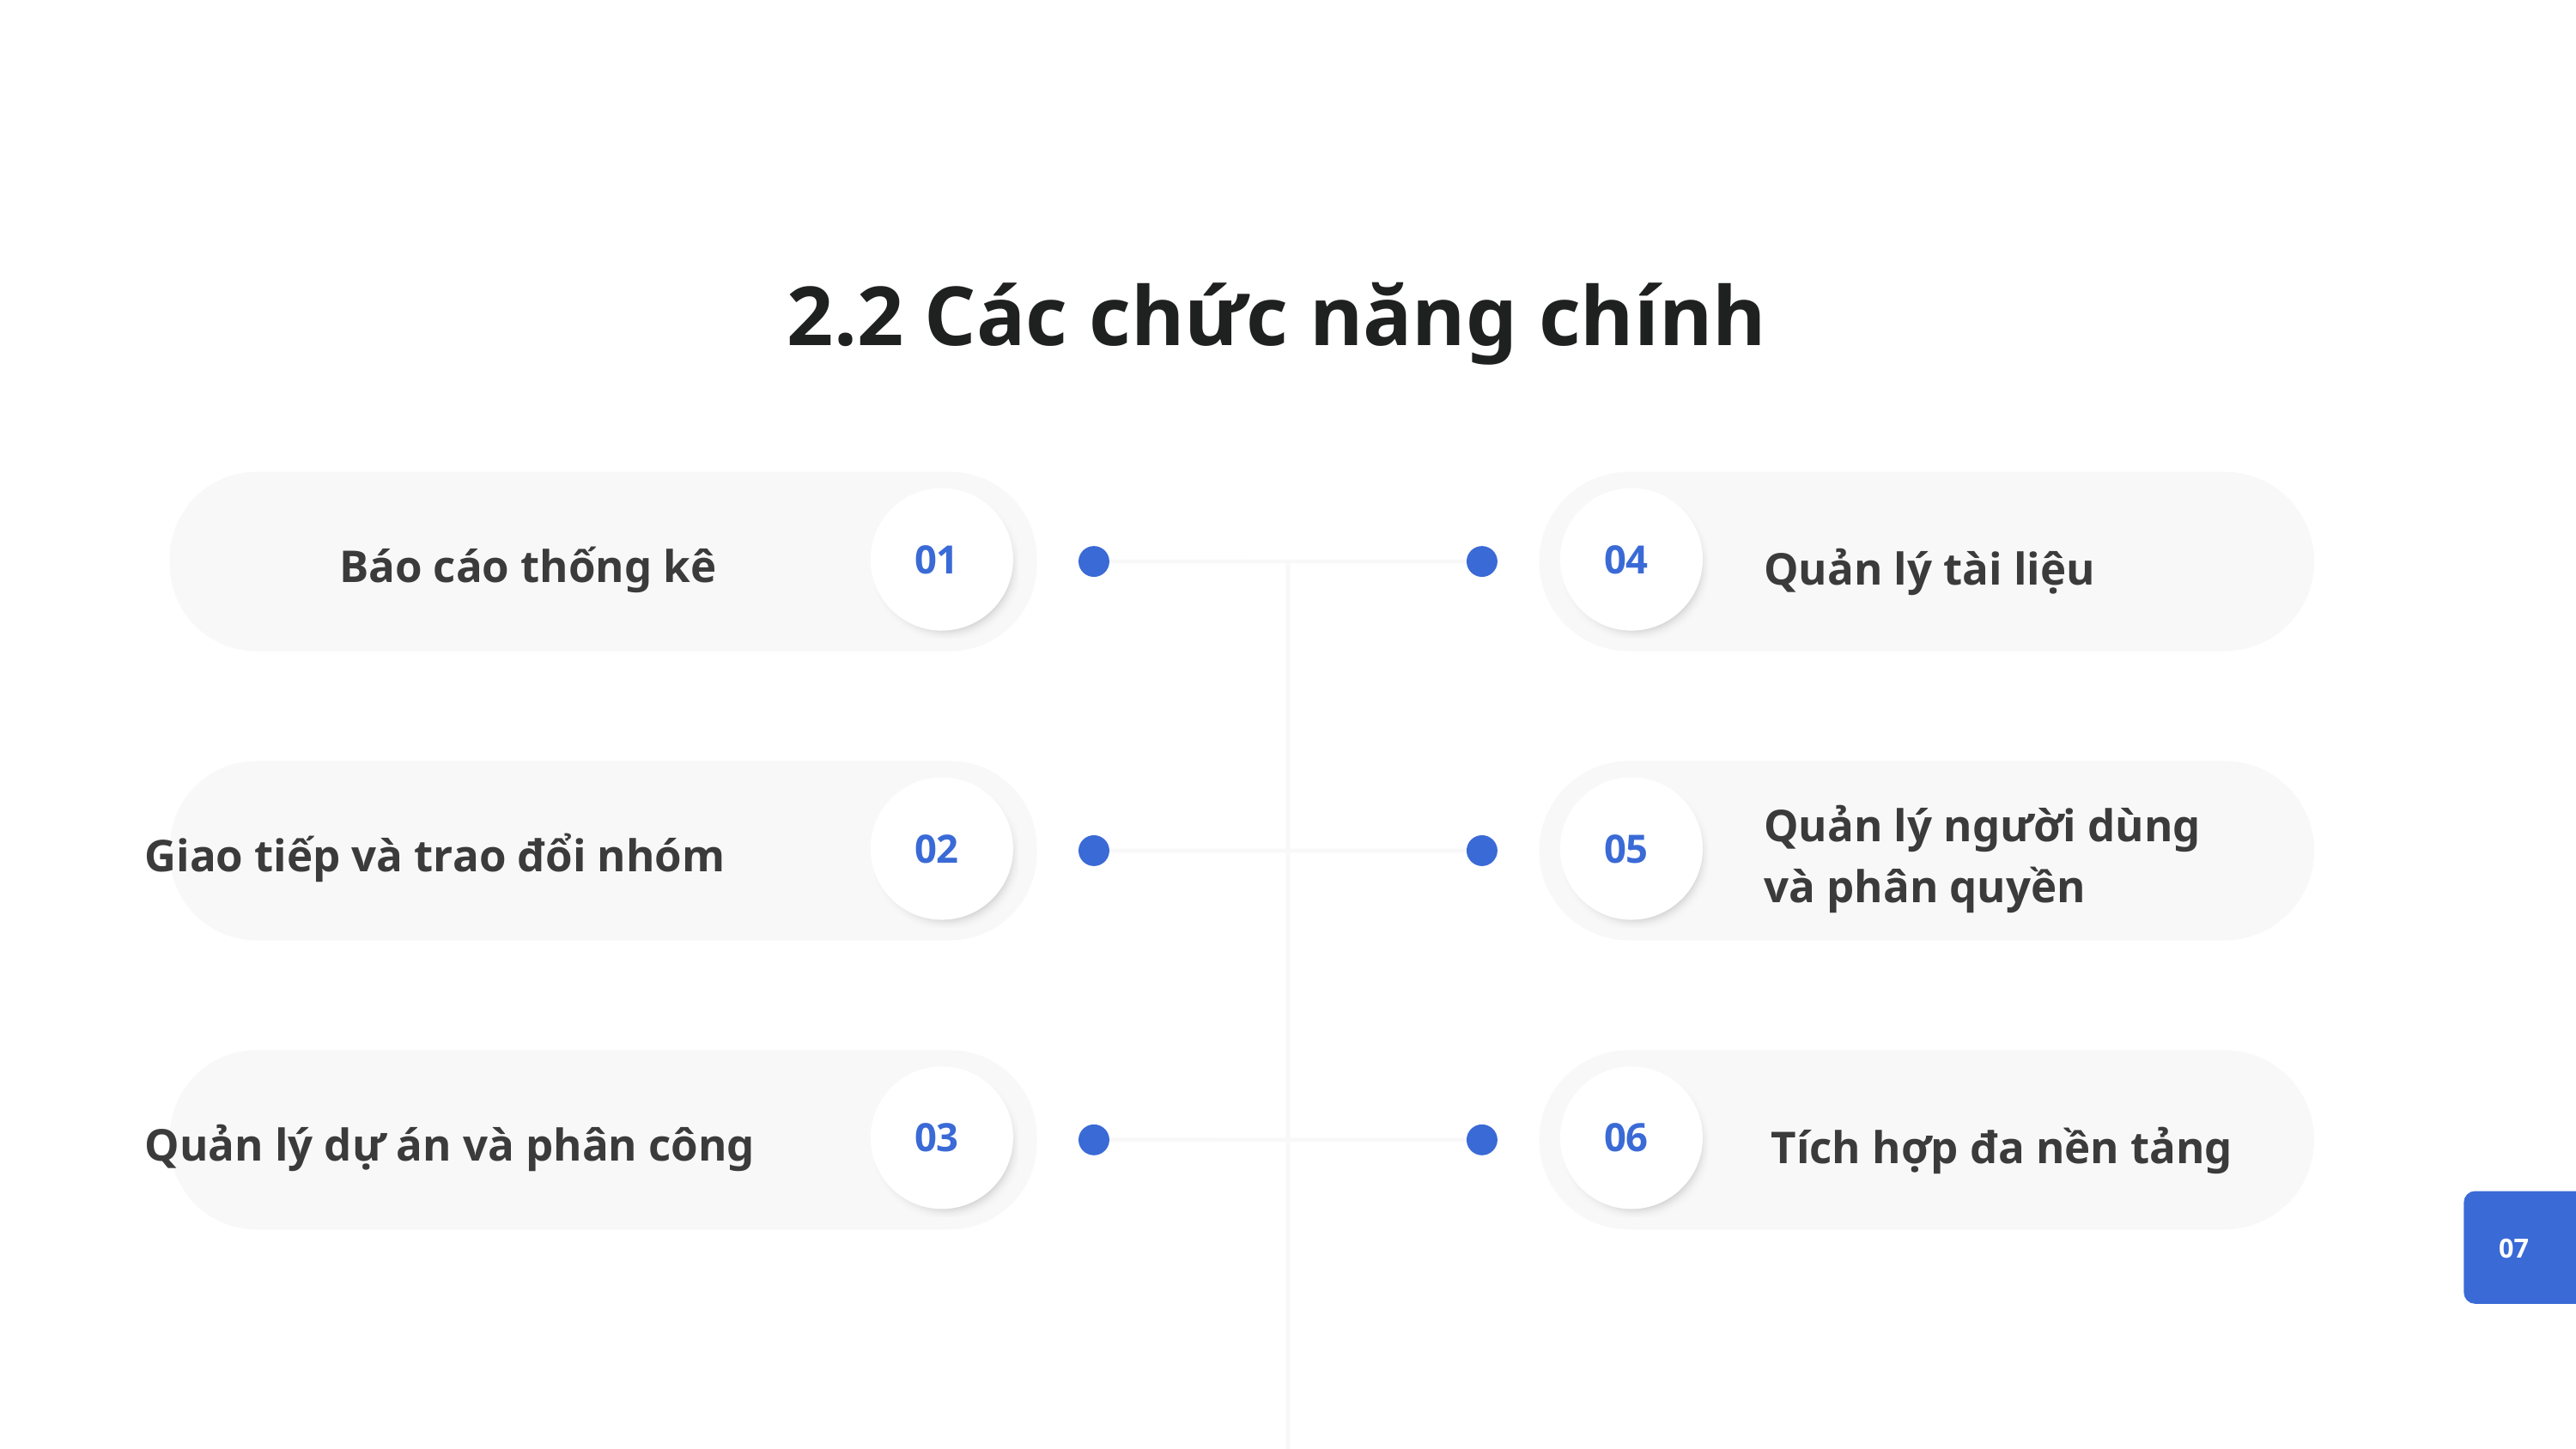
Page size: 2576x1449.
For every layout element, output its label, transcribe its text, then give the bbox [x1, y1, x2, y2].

text_box 2.2 Các chức năng chính [752, 247, 1824, 363]
text_box 01 [890, 526, 994, 583]
text_box 02 [890, 815, 994, 872]
text_box 07 [2489, 1226, 2553, 1264]
text_box Báo cáo thống kê [339, 530, 826, 588]
text_box 04 [1579, 526, 1684, 583]
text_box Quản lý người dùng và phân quyền [1764, 789, 2237, 907]
text_box [1078, 546, 1109, 578]
text_box [2464, 1185, 2576, 1304]
text_box [1078, 834, 1109, 866]
text_box Quản lý dự án và phân công [144, 1108, 812, 1166]
text_box [1078, 1124, 1109, 1155]
text_box [1466, 834, 1498, 866]
text_box [169, 446, 1037, 652]
text_box [1466, 1124, 1498, 1155]
text_box [1539, 735, 2315, 941]
text_box Giao tiếp và trao đổi nhóm [144, 819, 812, 877]
text_box Tích hợp đa nền tảng [1771, 1110, 2257, 1168]
text_box 03 [890, 1105, 994, 1161]
text_box [1539, 446, 2315, 652]
text_box [169, 1023, 1037, 1230]
text_box [1539, 1023, 2315, 1230]
text_box 06 [1579, 1105, 1684, 1161]
text_box [1466, 546, 1498, 578]
text_box 05 [1579, 815, 1684, 872]
text_box Quản lý tài liệu [1764, 532, 2251, 590]
text_box [169, 735, 1037, 941]
